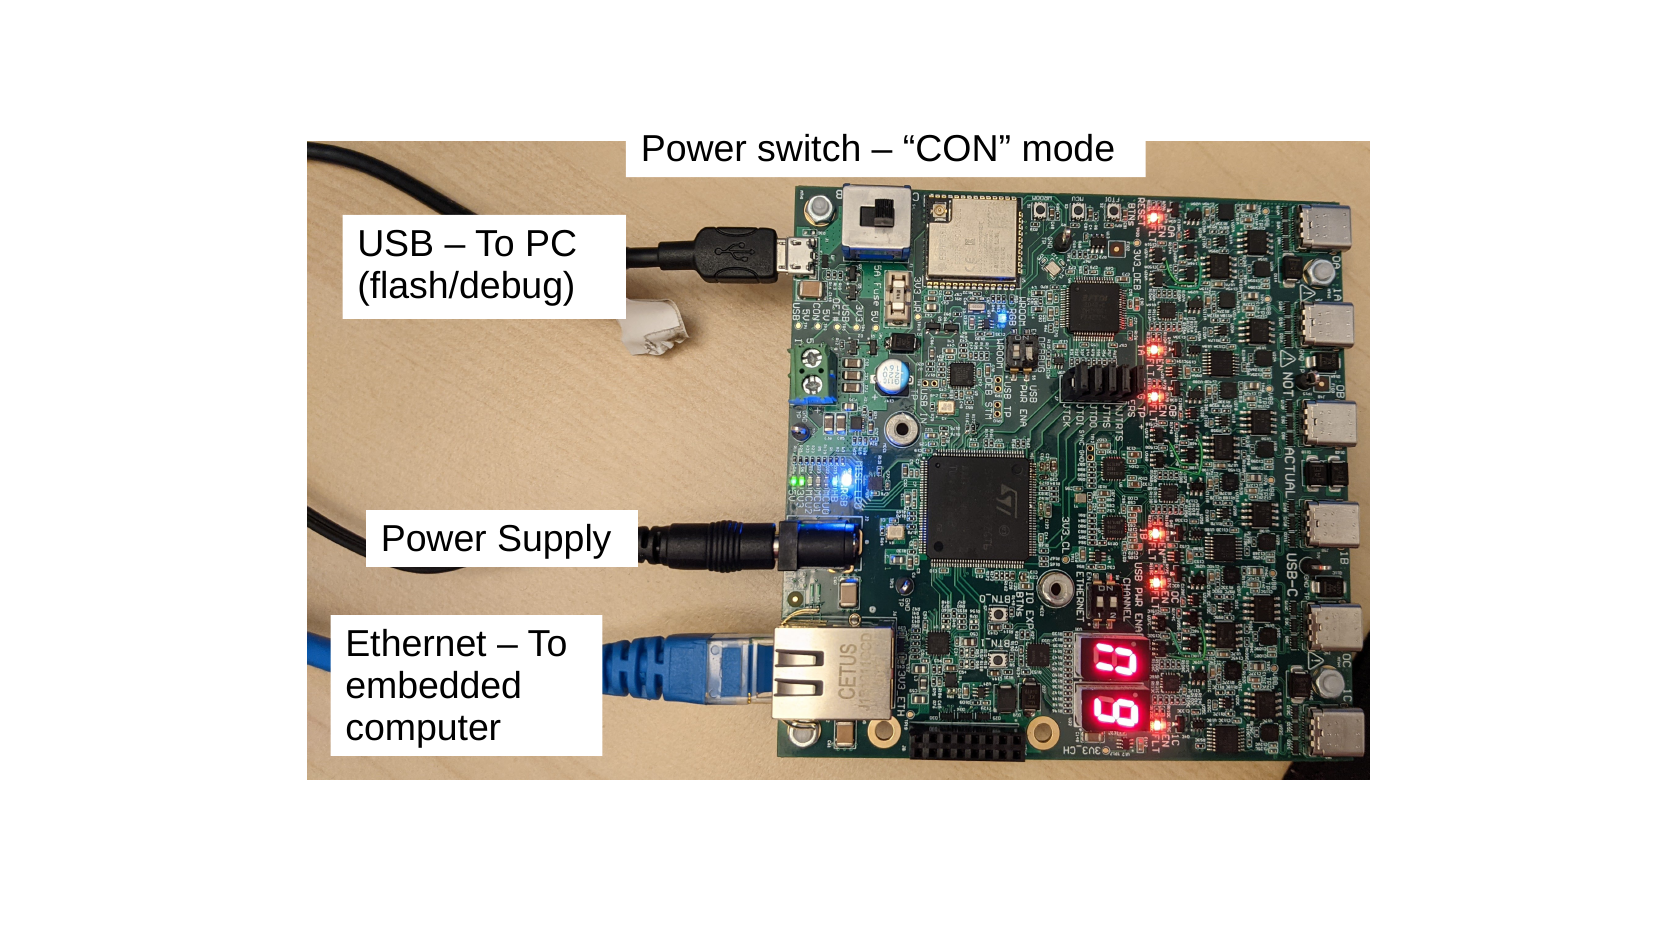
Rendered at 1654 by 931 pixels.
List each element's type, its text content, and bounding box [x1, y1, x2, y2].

text_box USB – To PC (flash/debug) [342, 214, 626, 319]
text_box Power switch – “CON” mode [625, 120, 1146, 178]
text_box Ethernet – To embedded computer [330, 615, 603, 756]
picture [307, 141, 1370, 780]
text_box Power Supply [366, 510, 638, 567]
